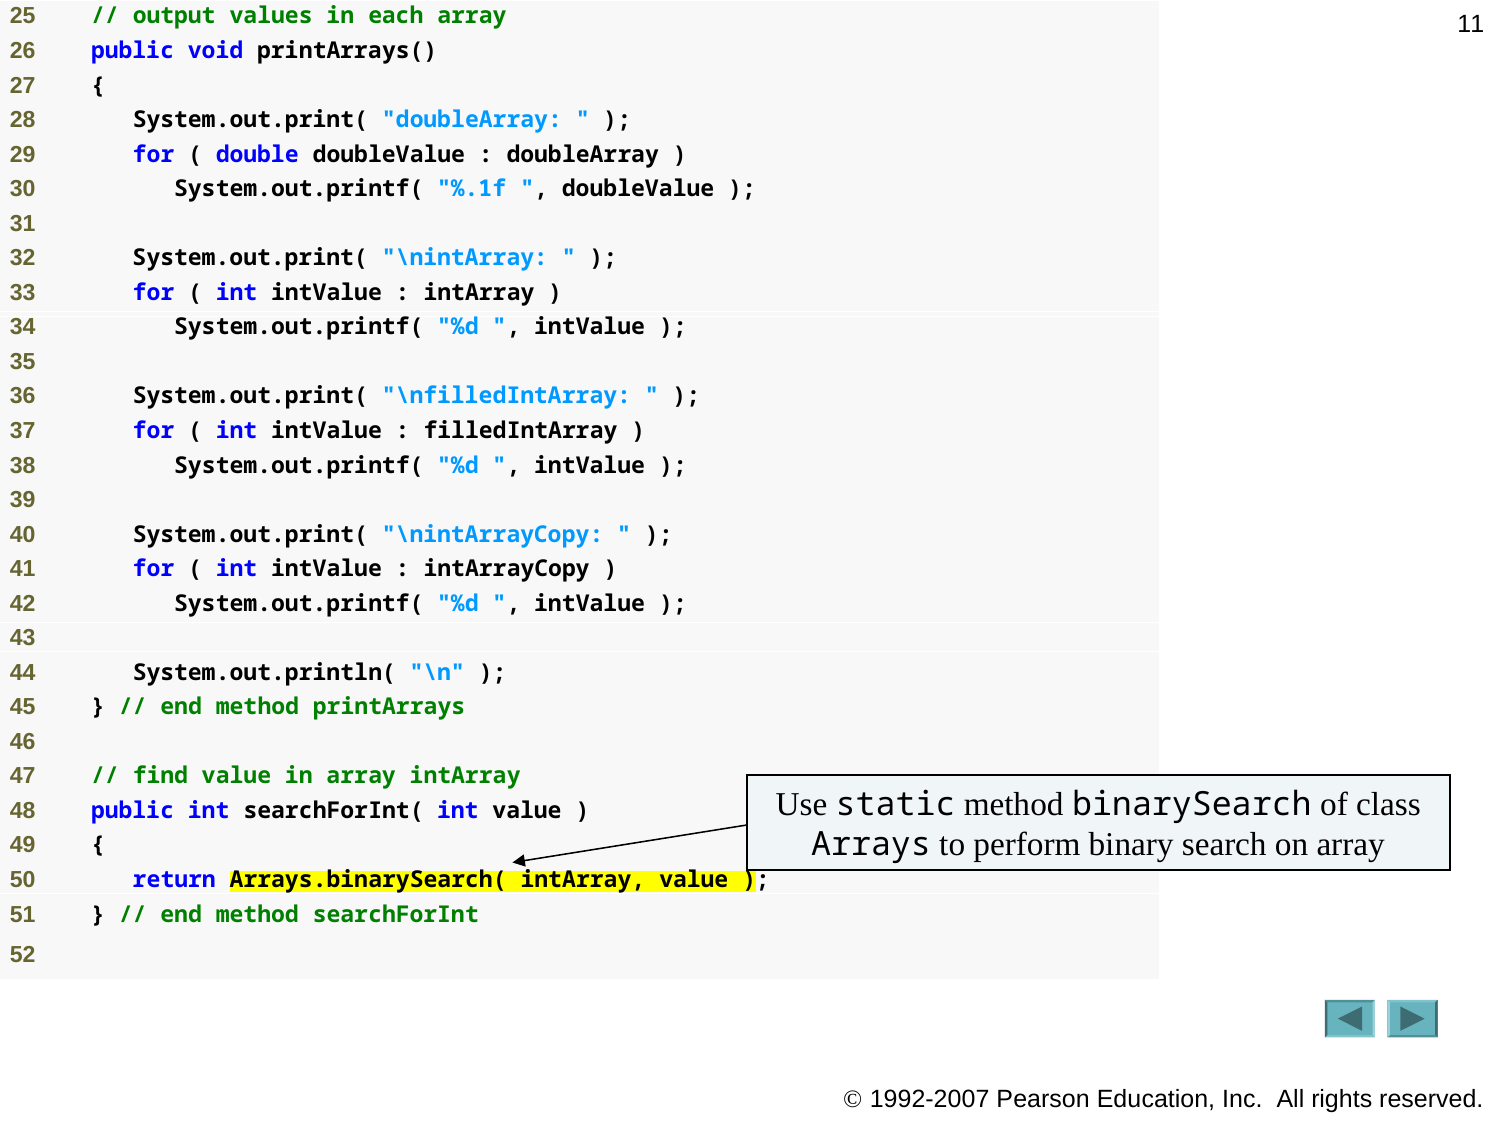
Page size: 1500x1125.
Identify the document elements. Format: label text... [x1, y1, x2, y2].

text_box <number> [1163, 0, 1500, 79]
text_box Use static method binarySearch of class Arrays to perform binary search on array [746, 774, 1450, 871]
chart [0, 0, 1163, 1010]
